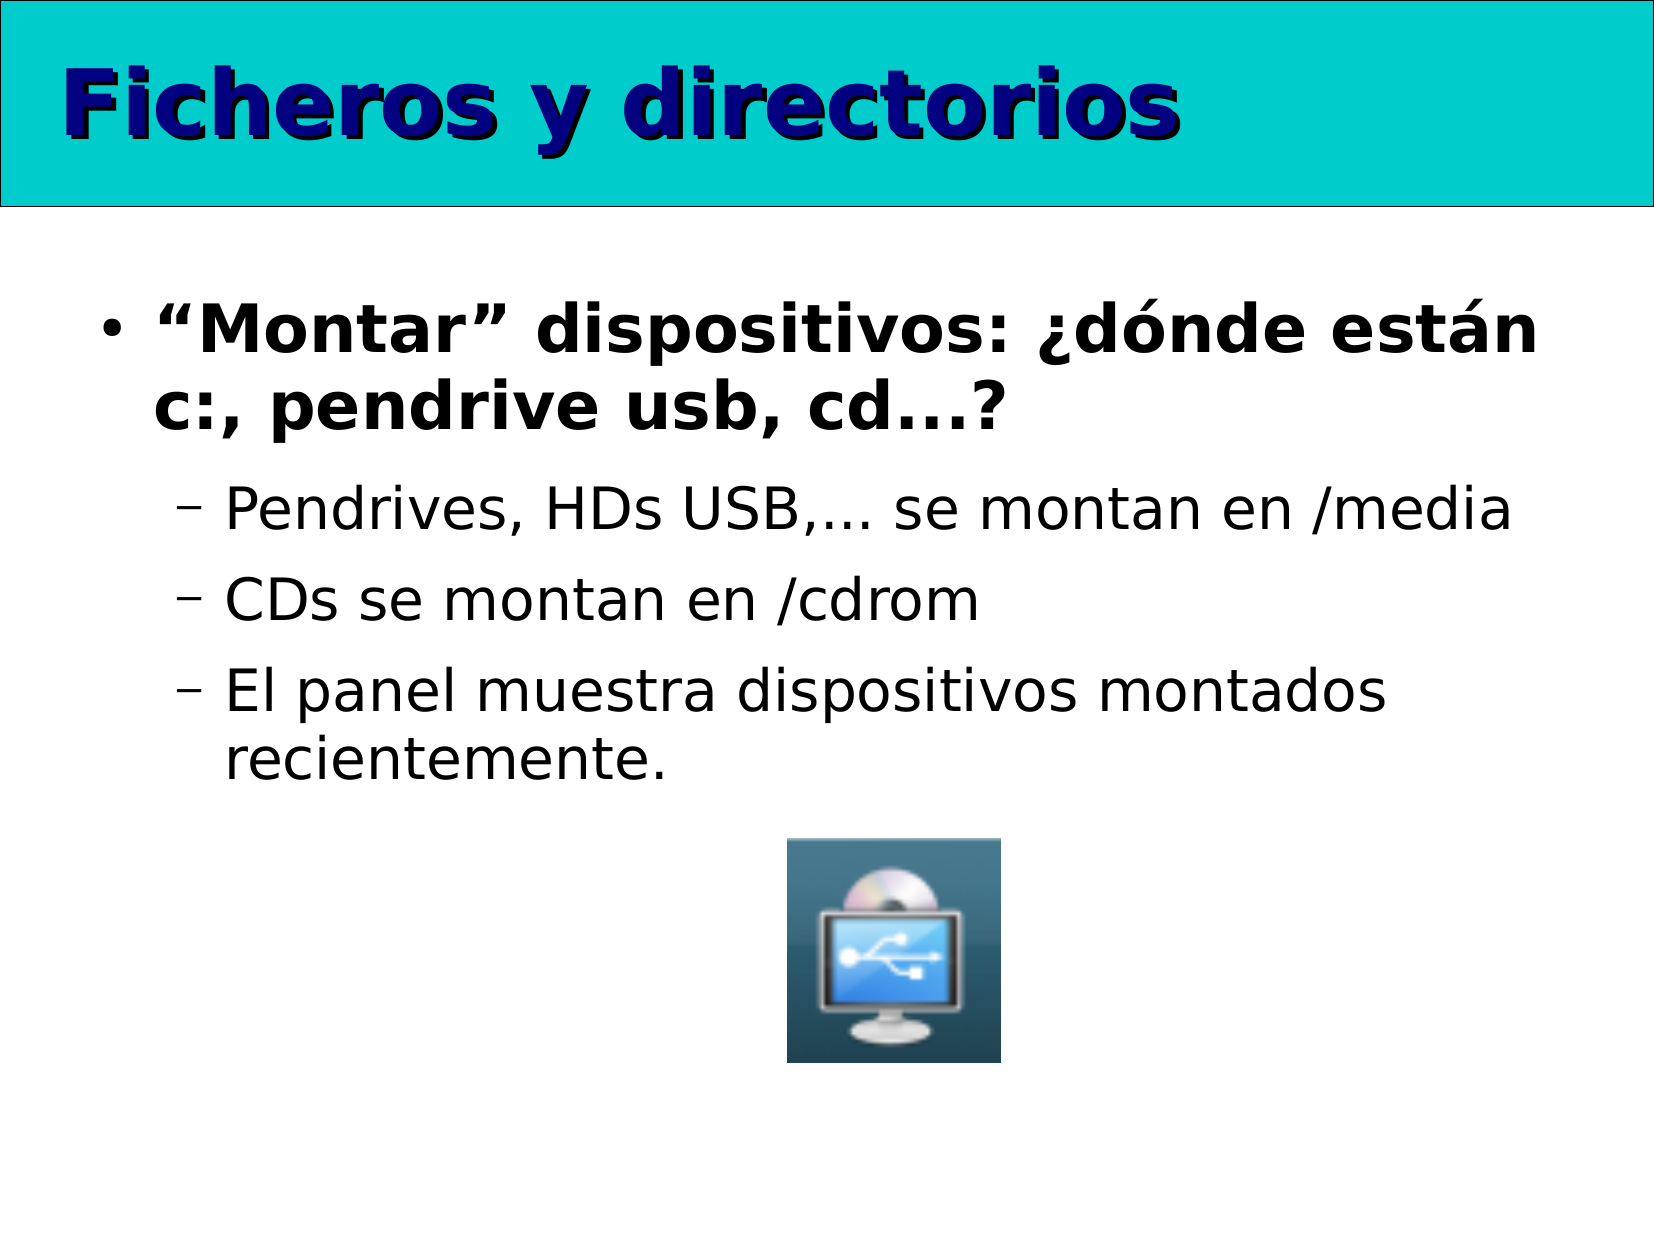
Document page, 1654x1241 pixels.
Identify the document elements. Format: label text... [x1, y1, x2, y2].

picture [787, 838, 1001, 1064]
list “Montar” dispositivos: ¿dónde están c:, pendrive usb, cd...? Pendrives, HDs USB,... se montan en /media CDs se montan en /cdrom El panel muestra dispositivos montados recientemente. [82, 290, 1571, 1109]
title Ficheros y directorios [59, 14, 1654, 192]
